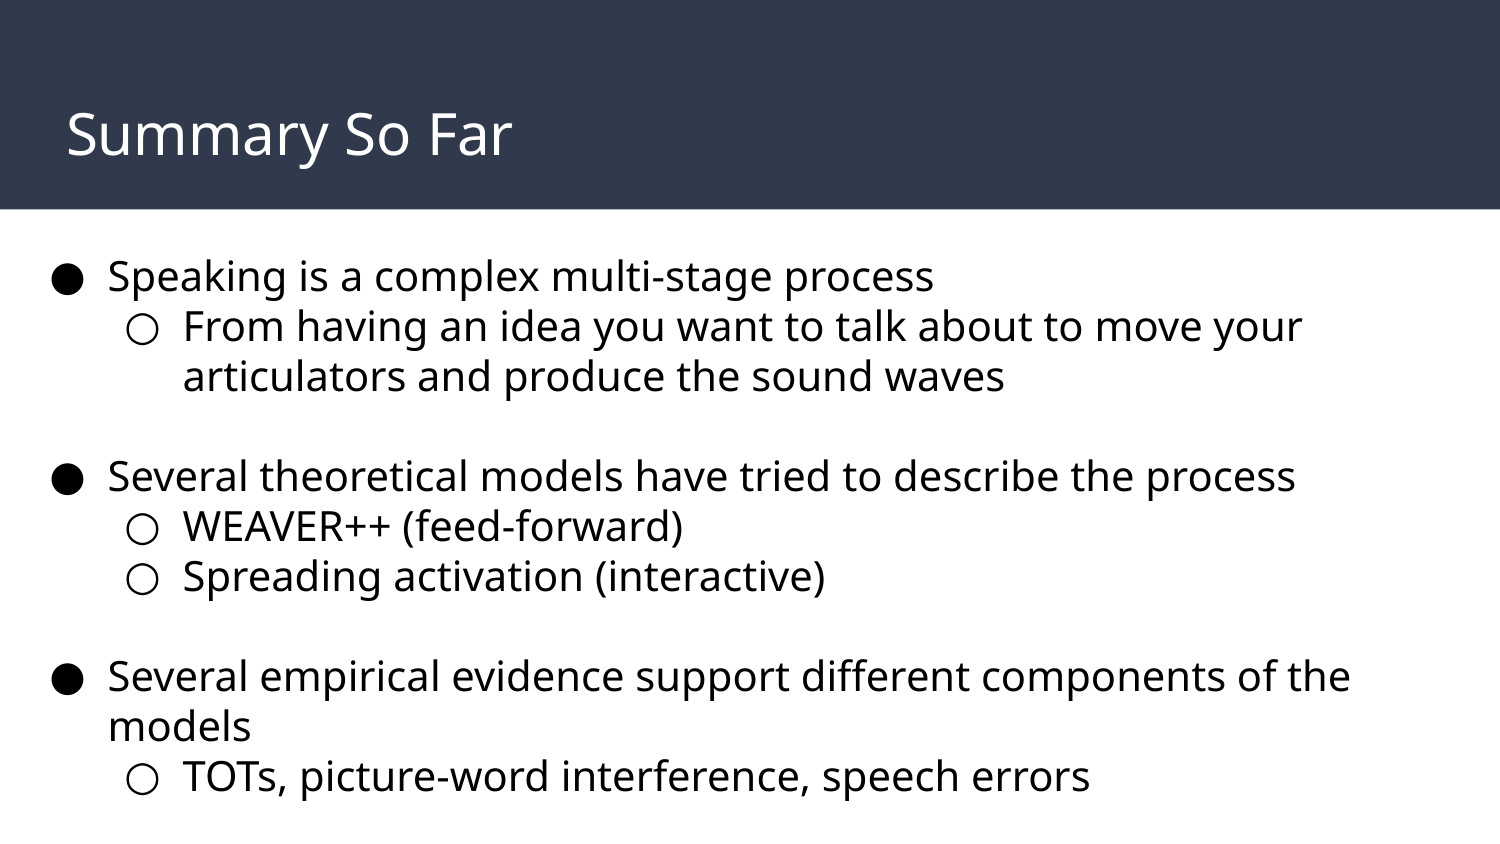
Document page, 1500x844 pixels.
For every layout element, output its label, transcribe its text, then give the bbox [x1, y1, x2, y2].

text_box Speaking is a complex multi-stage process From having an idea you want to talk about to move your articulators and produce the sound waves Several theoretical models have tried to describe the process WEAVER++ (feed-forward) Spreading activation (interactive) Several empirical evidence support different components of the models TOTs, picture-word interference, speech errors [17, 234, 1472, 826]
title Summary So Far [51, 82, 1449, 185]
